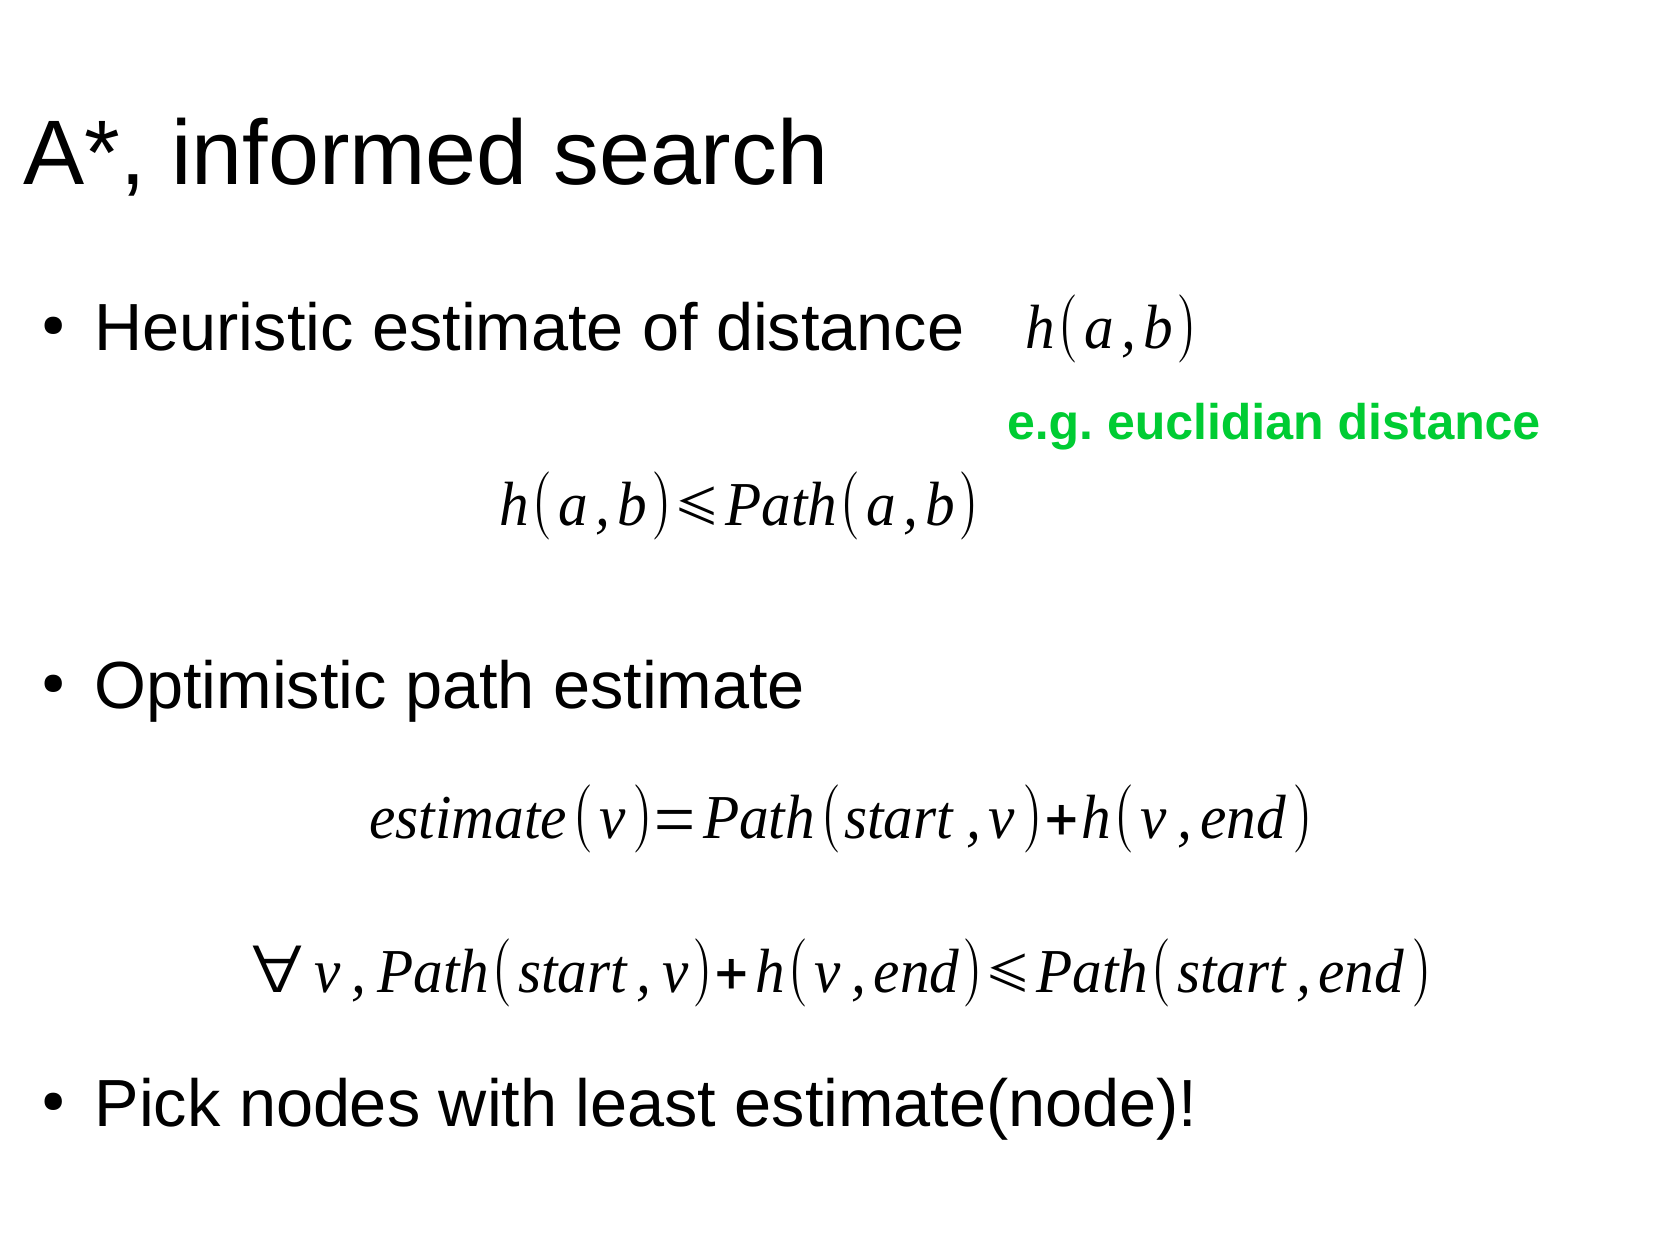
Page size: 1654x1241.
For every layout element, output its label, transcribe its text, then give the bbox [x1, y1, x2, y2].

chart [484, 466, 993, 543]
text_box e.g. euclidian distance [992, 386, 1556, 458]
list Heuristic estimate of distance Optimistic path estimate Pick nodes with least estimate(node)! [23, 290, 1512, 1241]
chart [1010, 289, 1212, 365]
chart [236, 933, 1446, 1009]
chart [354, 780, 1326, 856]
title A*, informed search [23, 49, 1512, 257]
